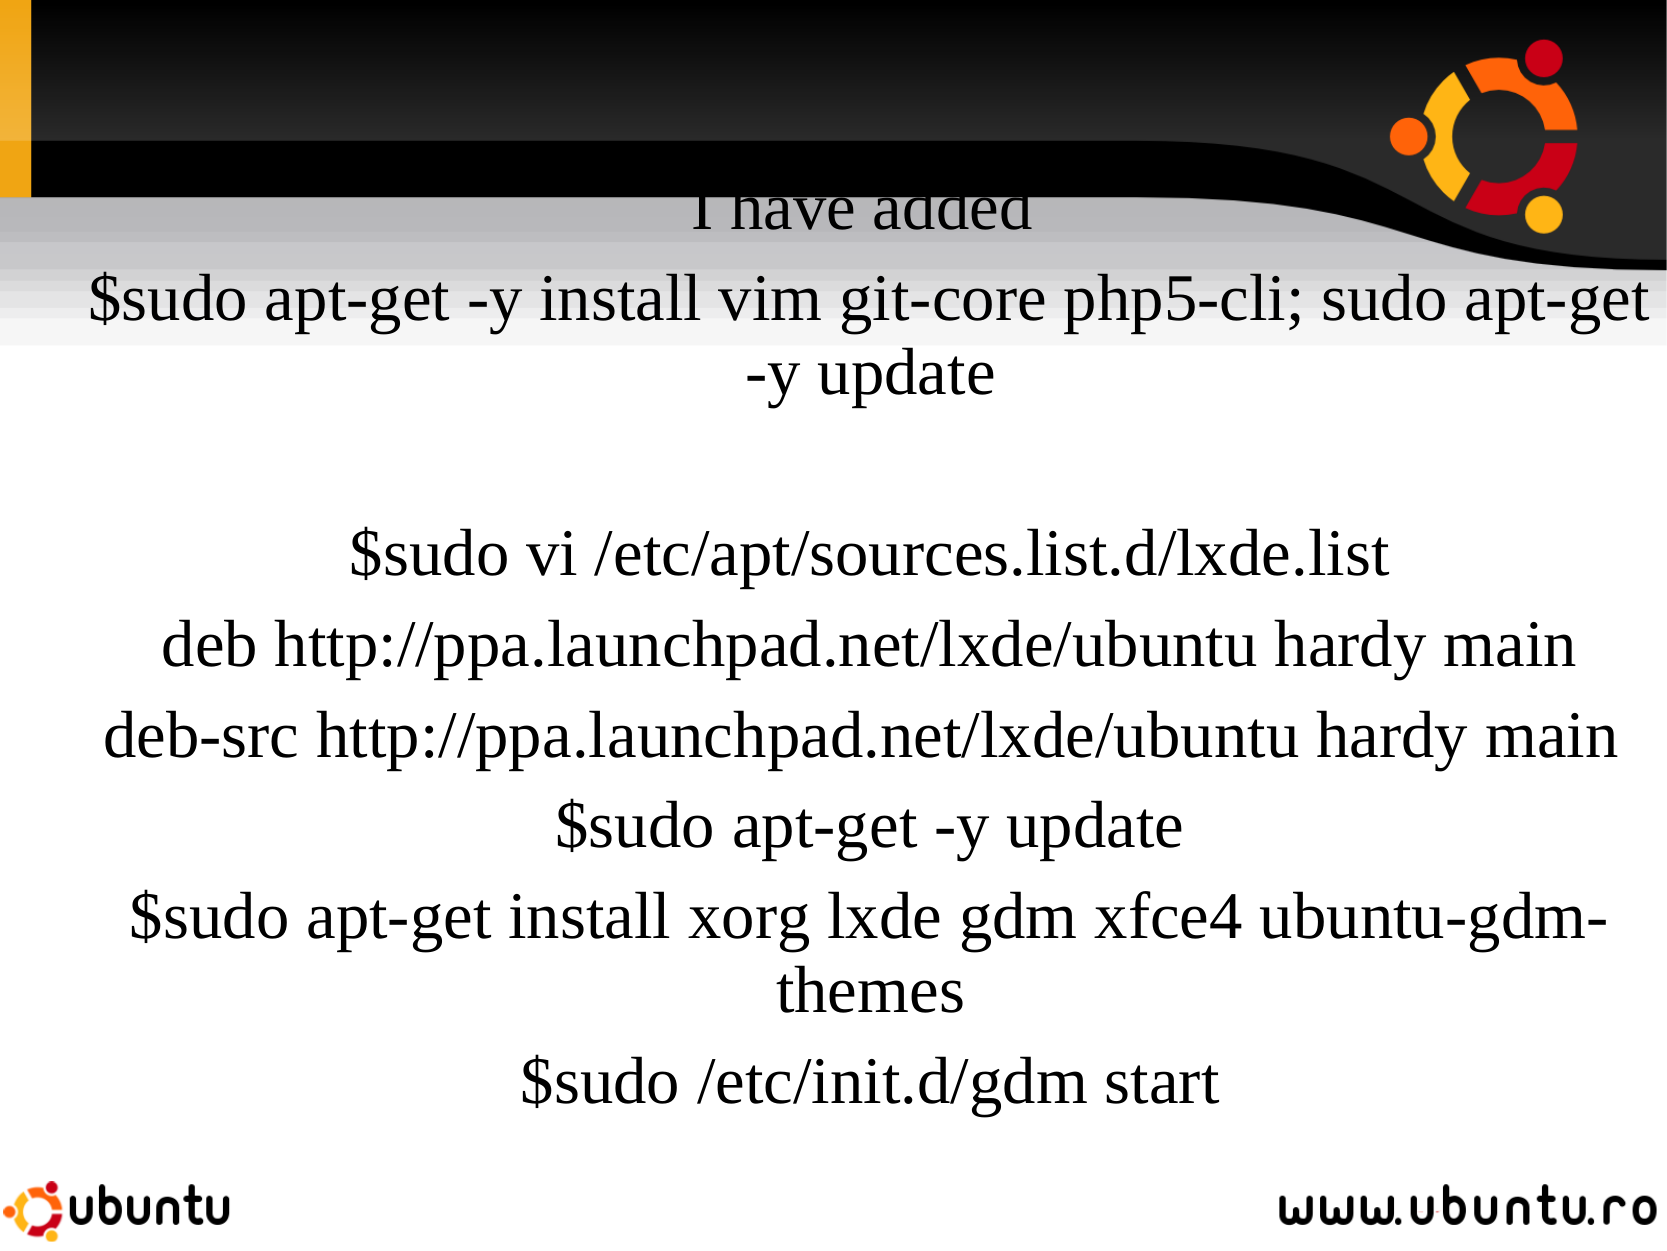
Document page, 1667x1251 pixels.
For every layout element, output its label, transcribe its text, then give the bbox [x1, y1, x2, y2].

subtitle I have added $sudo apt-get -y install vim git-core php5-cli; sudo apt-get -y update $sudo vi /etc/apt/sources.list.d/lxde.list deb http://ppa.launchpad.net/lxde/ubuntu hardy main deb-src http://ppa.launchpad.net/lxde/ubuntu hardy main $sudo apt-get -y update $sudo apt-get install xorg lxde gdm xfce4 ubuntu-gdm-themes $sudo /etc/init.d/gdm start [75, 37, 1667, 1251]
picture [0, 0, 1667, 1251]
